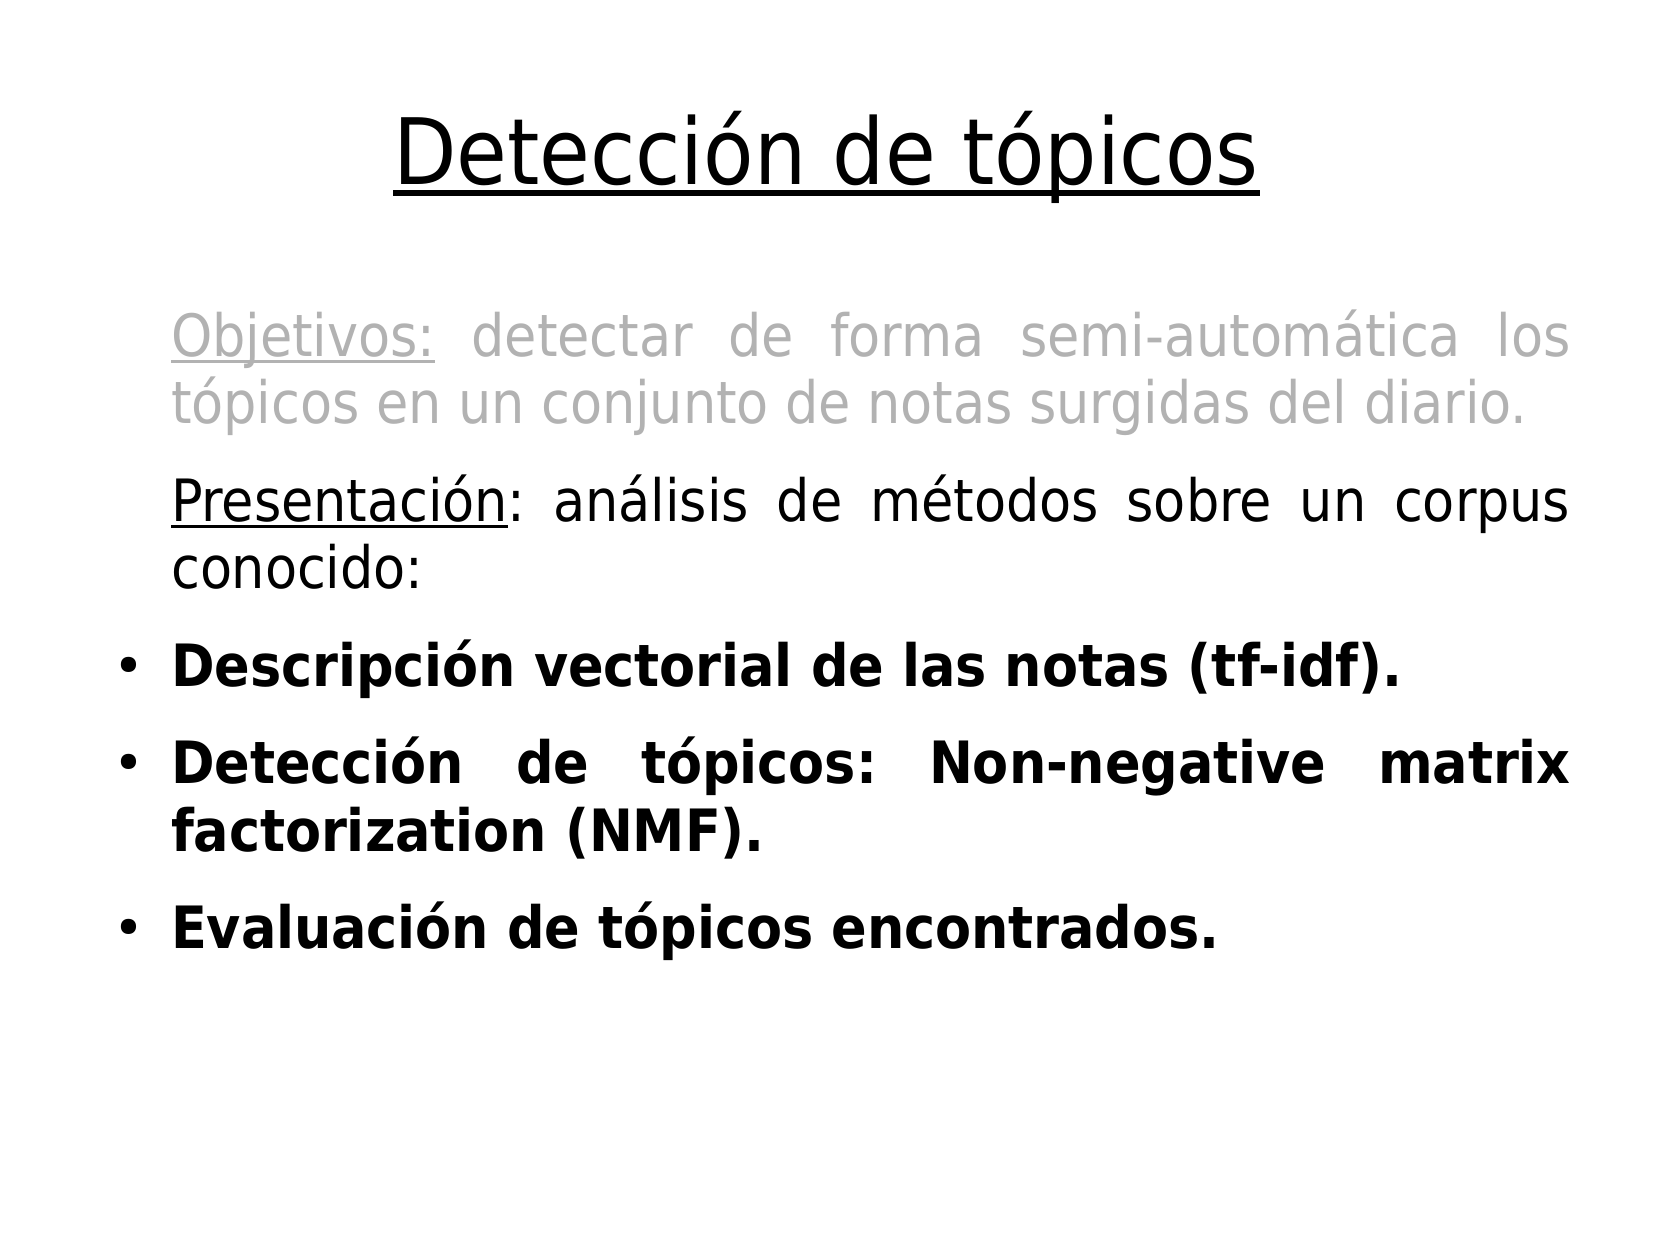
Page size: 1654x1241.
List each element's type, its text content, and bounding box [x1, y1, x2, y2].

title Detección de tópicos [82, 49, 1571, 257]
list Objetivos: detectar de forma semi-automática los tópicos en un conjunto de notas surgidas del diario. Presentación: análisis de métodos sobre un corpus conocido: Descripción vectorial de las notas (tf-idf). Detección de tópicos: Non-negative matrix factorization (NMF). Evaluación de tópicos encontrados. [100, 302, 1571, 1193]
